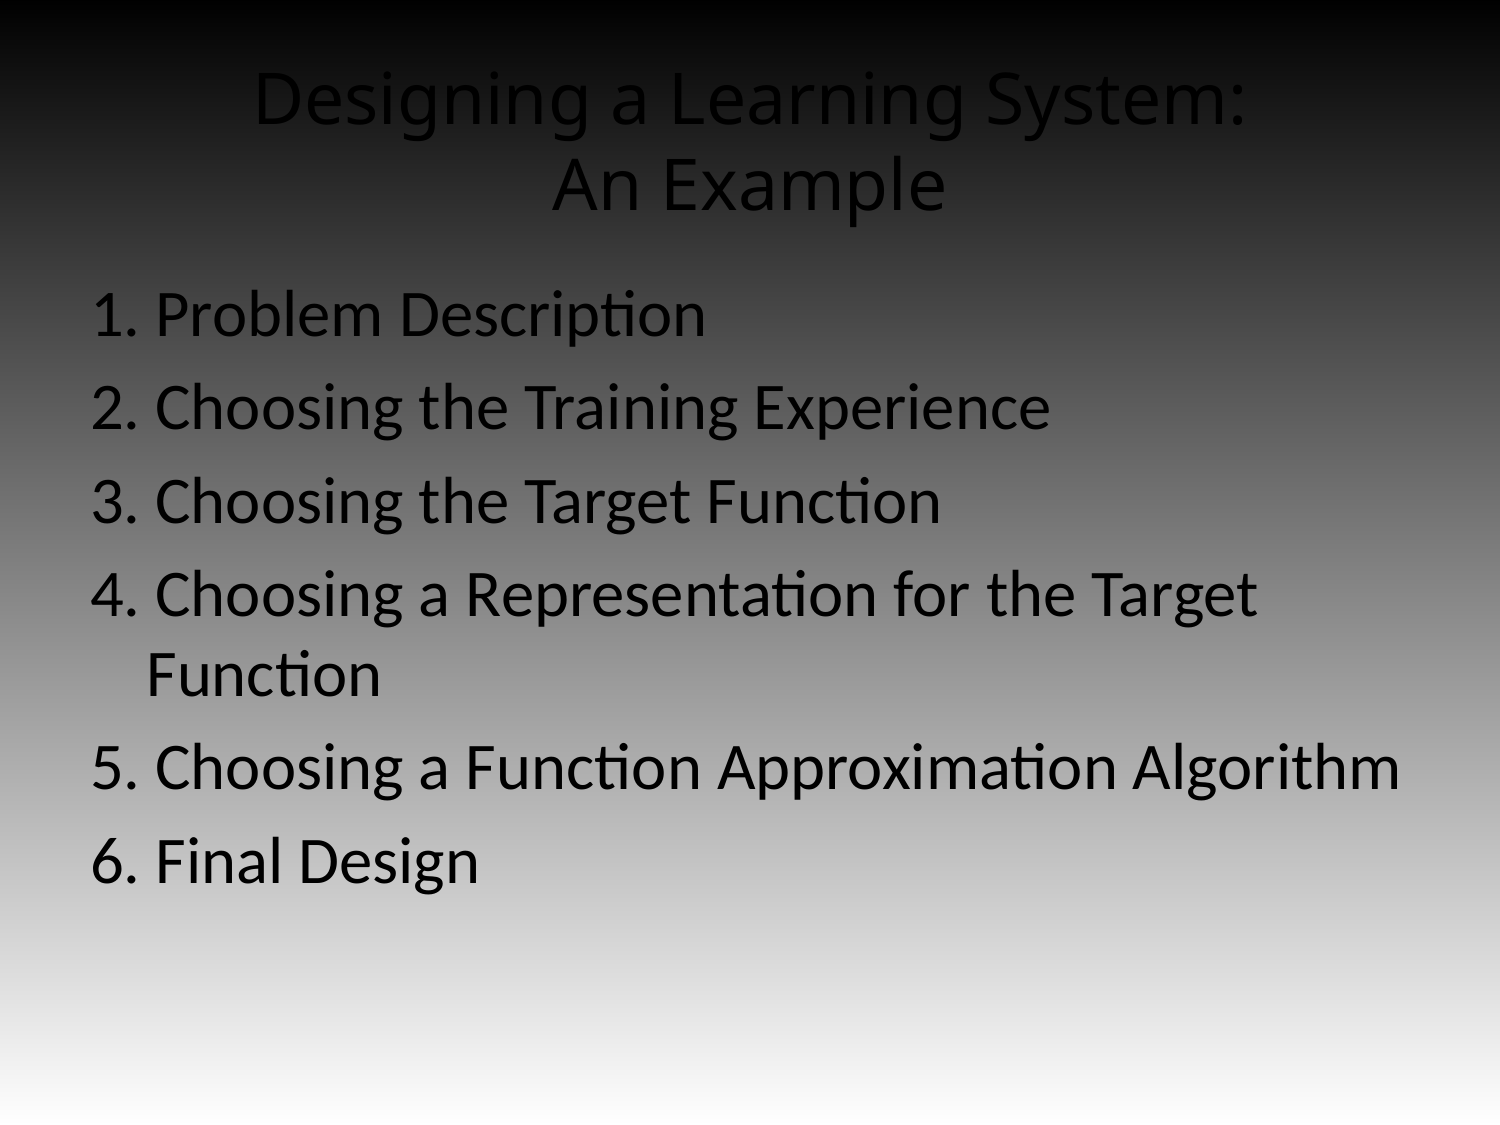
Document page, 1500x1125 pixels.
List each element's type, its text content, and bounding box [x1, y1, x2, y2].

list 1. Problem Description 2. Choosing the Training Experience 3. Choosing the Target Function 4. Choosing a Representation for the Target Function 5. Choosing a Function Approximation Algorithm 6. Final Design [75, 262, 1425, 1005]
title Designing a Learning System: An Example [75, 45, 1425, 233]
